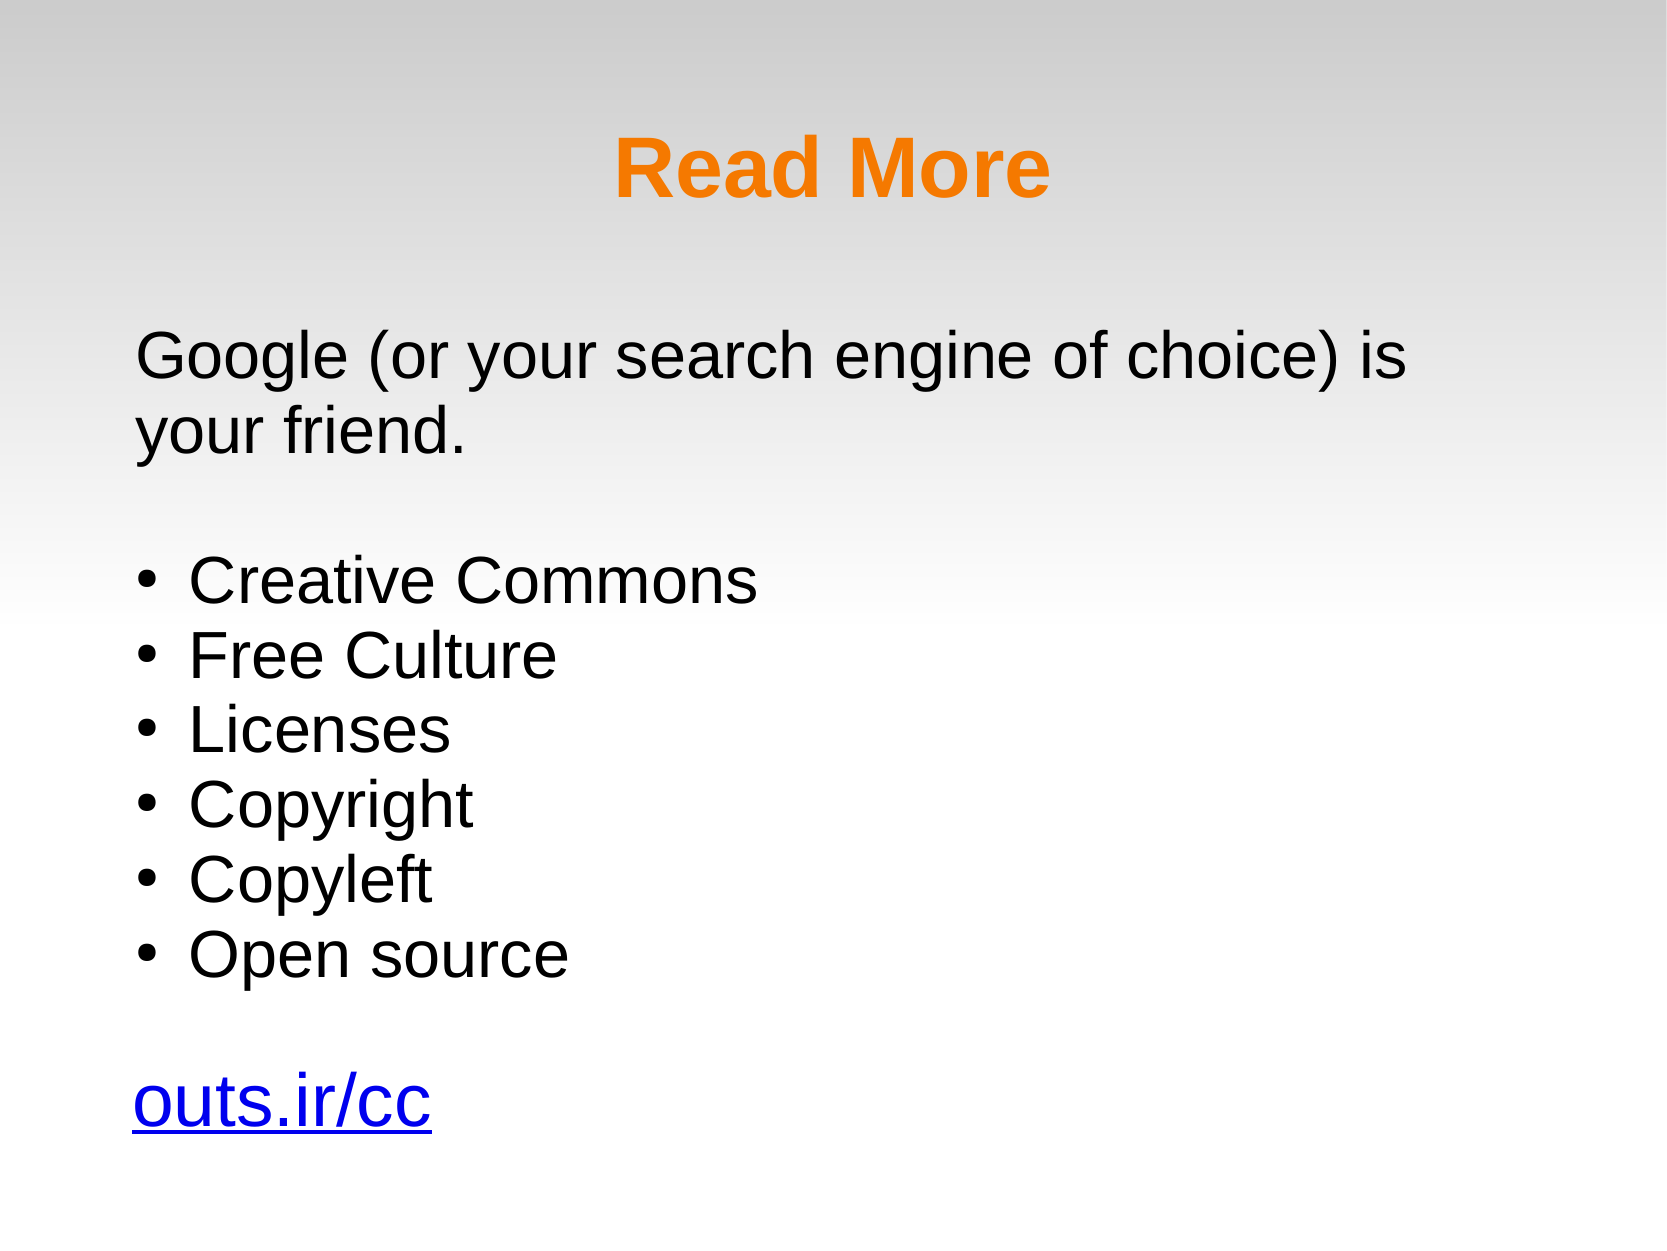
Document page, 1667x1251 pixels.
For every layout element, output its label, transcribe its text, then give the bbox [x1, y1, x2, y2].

subtitle Google (or your search engine of choice) is your friend. Creative Commons Free Culture Licenses Copyright Copyleft Open source [135, 292, 1531, 1018]
text_box outs.ir/cc [45, 1035, 520, 1216]
title Read More [83, 49, 1584, 259]
picture [0, 0, 1667, 1250]
